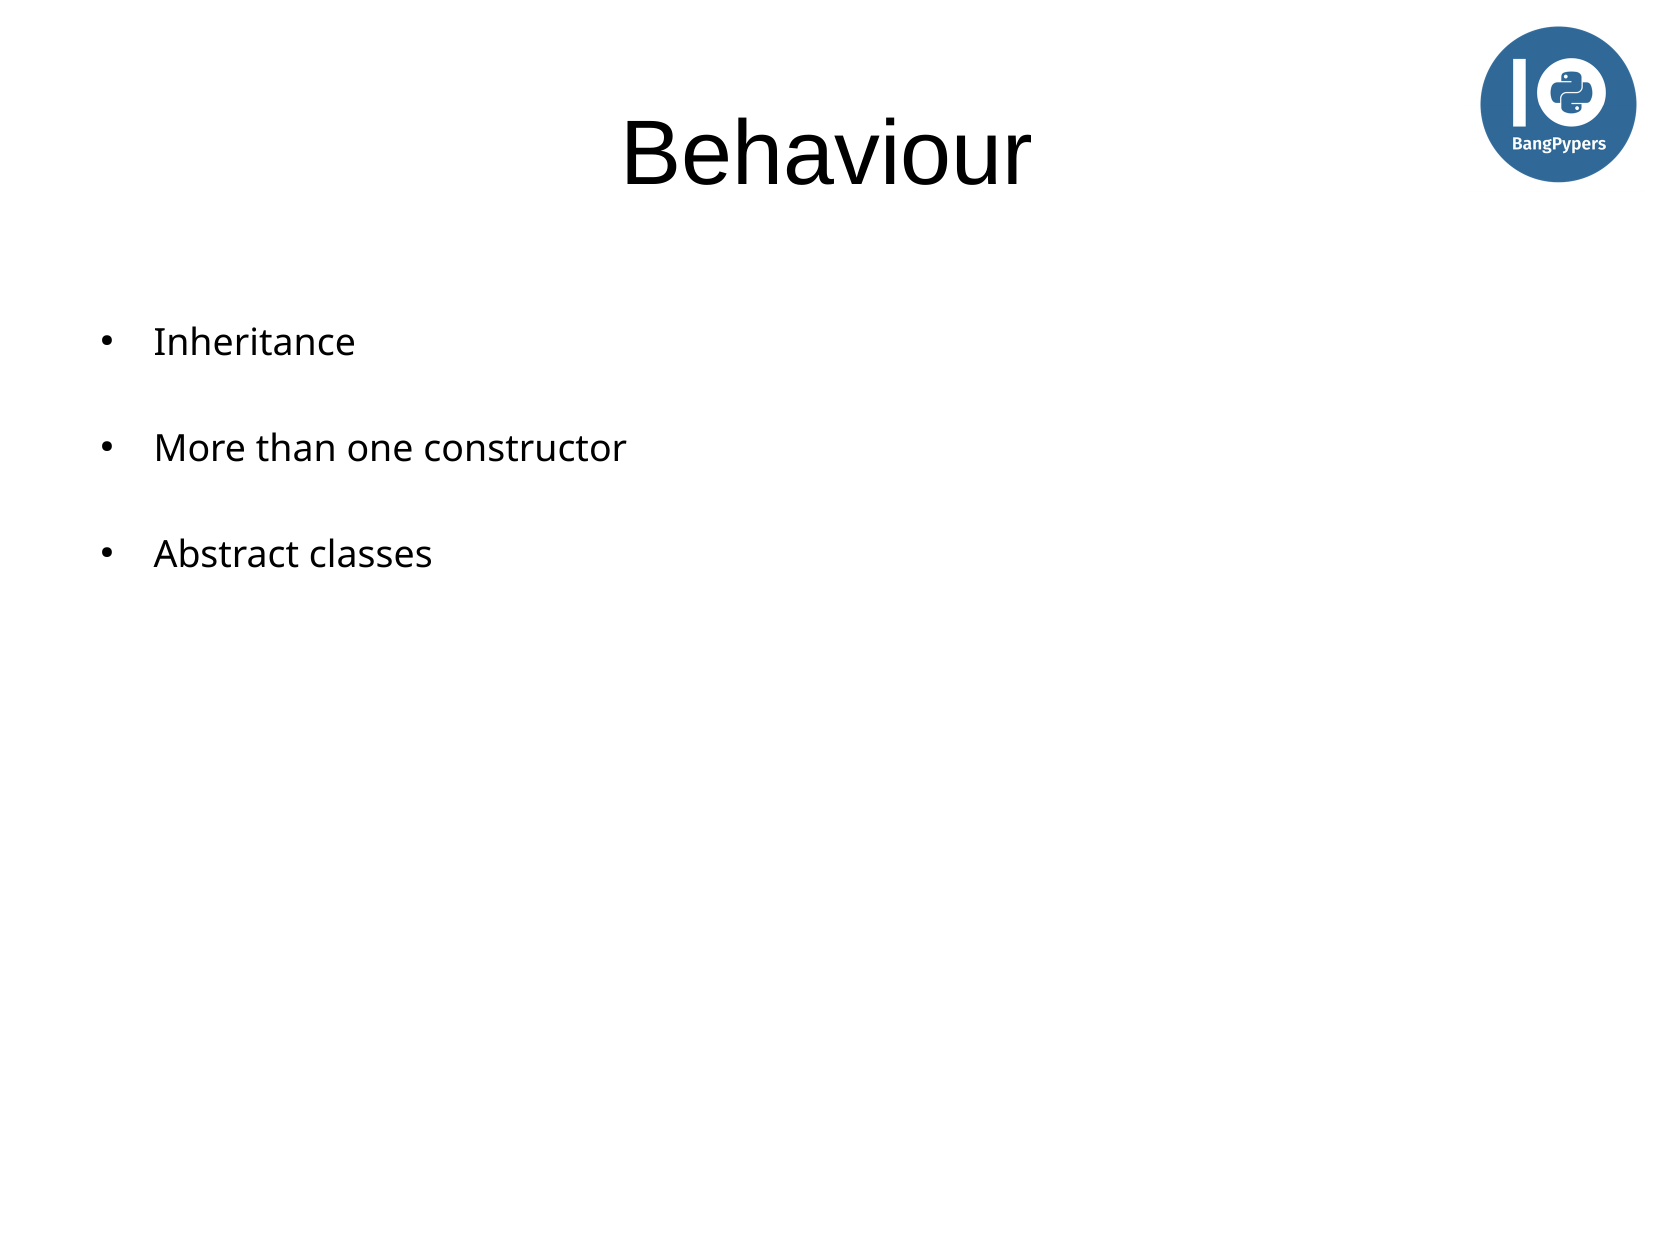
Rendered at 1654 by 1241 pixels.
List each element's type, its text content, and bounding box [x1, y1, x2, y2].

title Behaviour [82, 49, 1571, 257]
list Inheritance More than one constructor Abstract classes [82, 290, 1571, 1010]
picture [1464, 19, 1644, 192]
